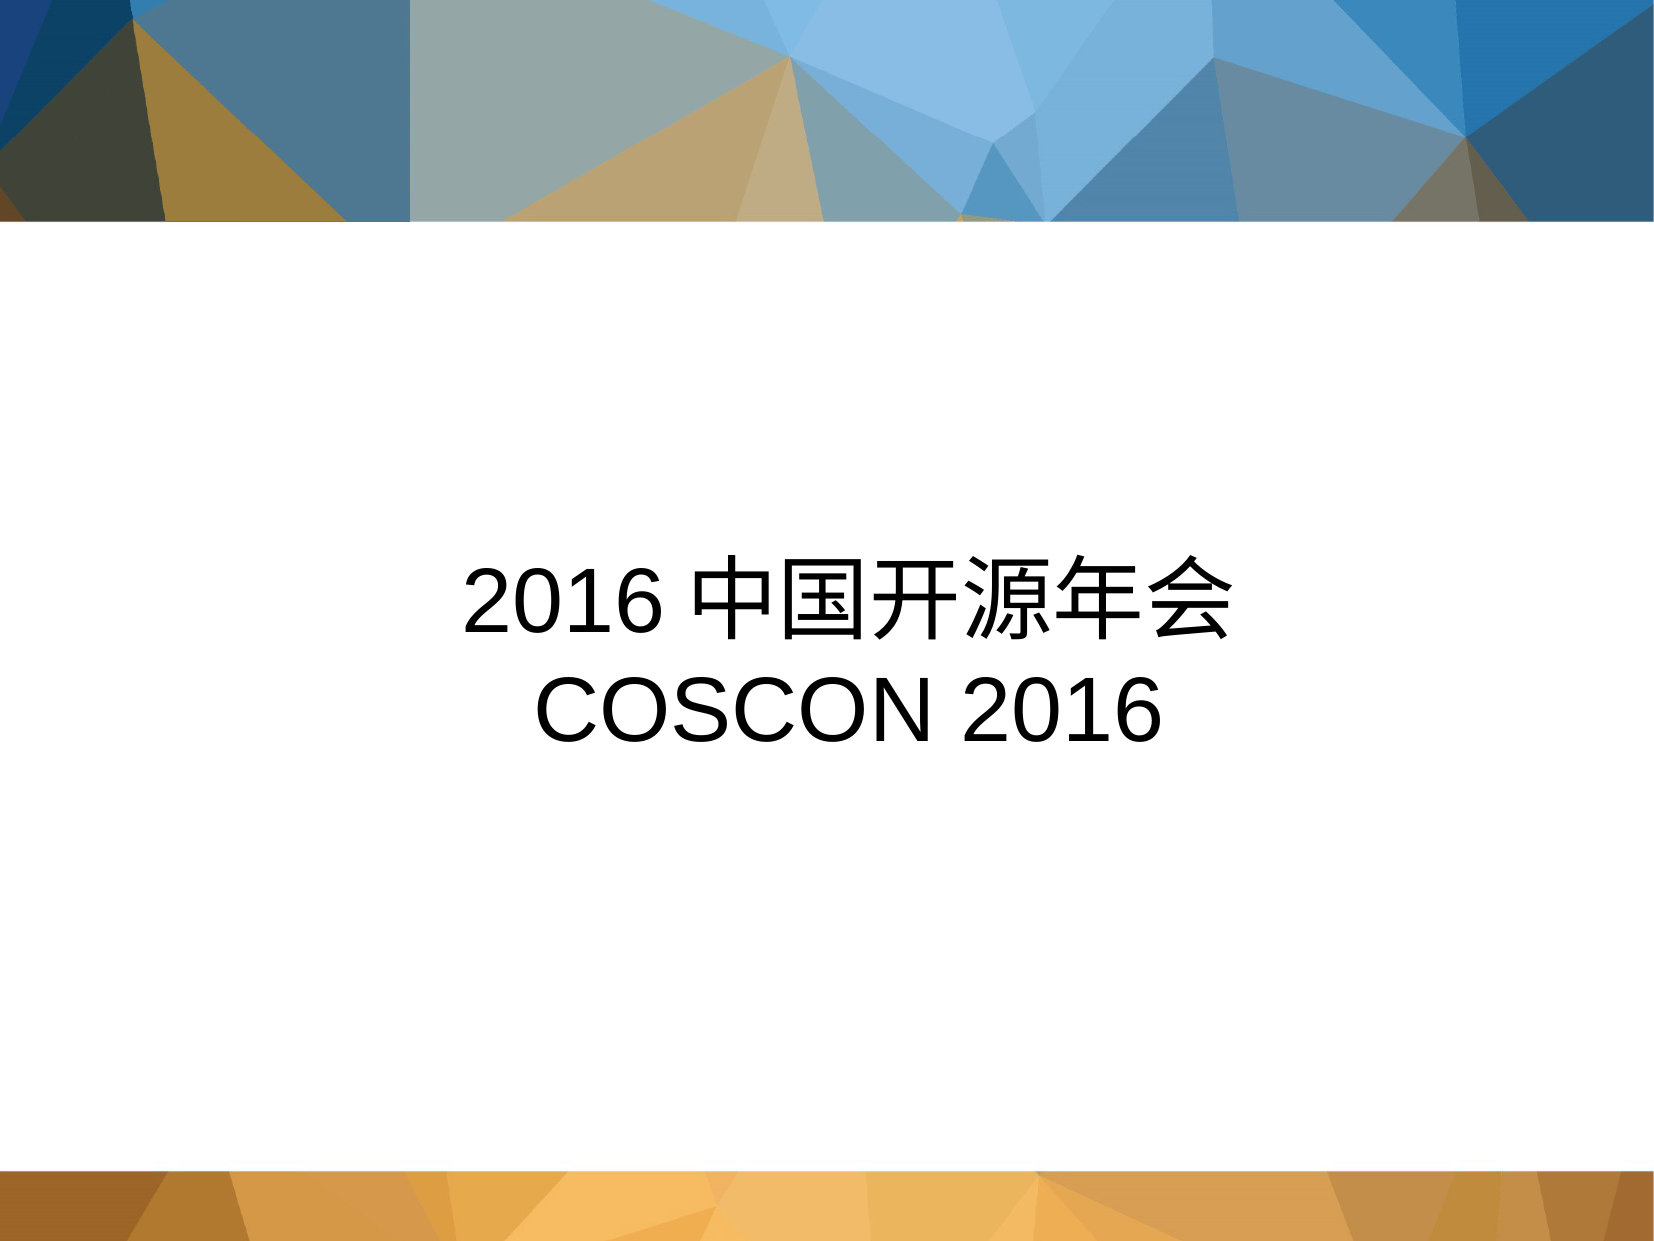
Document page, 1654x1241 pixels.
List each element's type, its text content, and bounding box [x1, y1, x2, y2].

picture [0, 0, 1654, 1241]
title 2016中国开源年会 COSCON 2016 [105, 524, 1594, 763]
